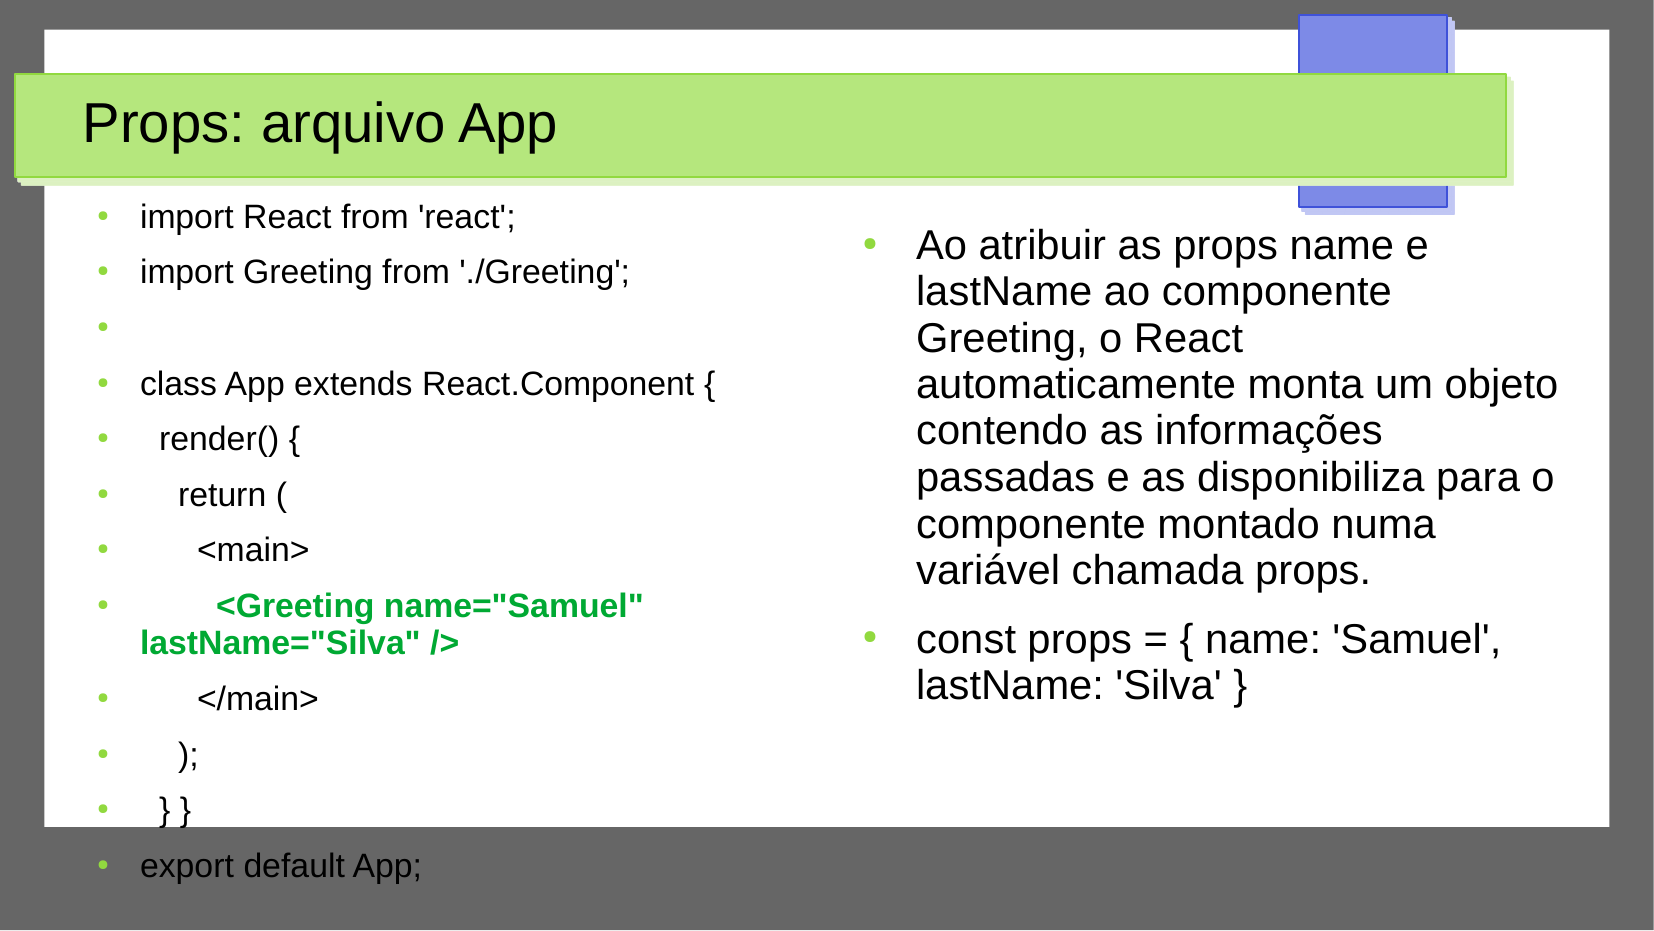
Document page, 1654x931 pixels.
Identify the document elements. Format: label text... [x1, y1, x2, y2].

list import React from 'react'; import Greeting from './Greeting'; class App extends React.Component { render() { return ( <main> <Greeting name="Samuel" lastName="Silva" /> </main> ); } } export default App; [82, 197, 840, 886]
list Ao atribuir as props name e lastName ao componente Greeting, o React automaticamente monta um objeto contendo as informações passadas e as disponibiliza para o componente montado numa variável chamada props. const props = { name: 'Samuel', lastName: 'Silva' } [845, 221, 1566, 813]
title Props: arquivo App [82, 70, 1501, 175]
